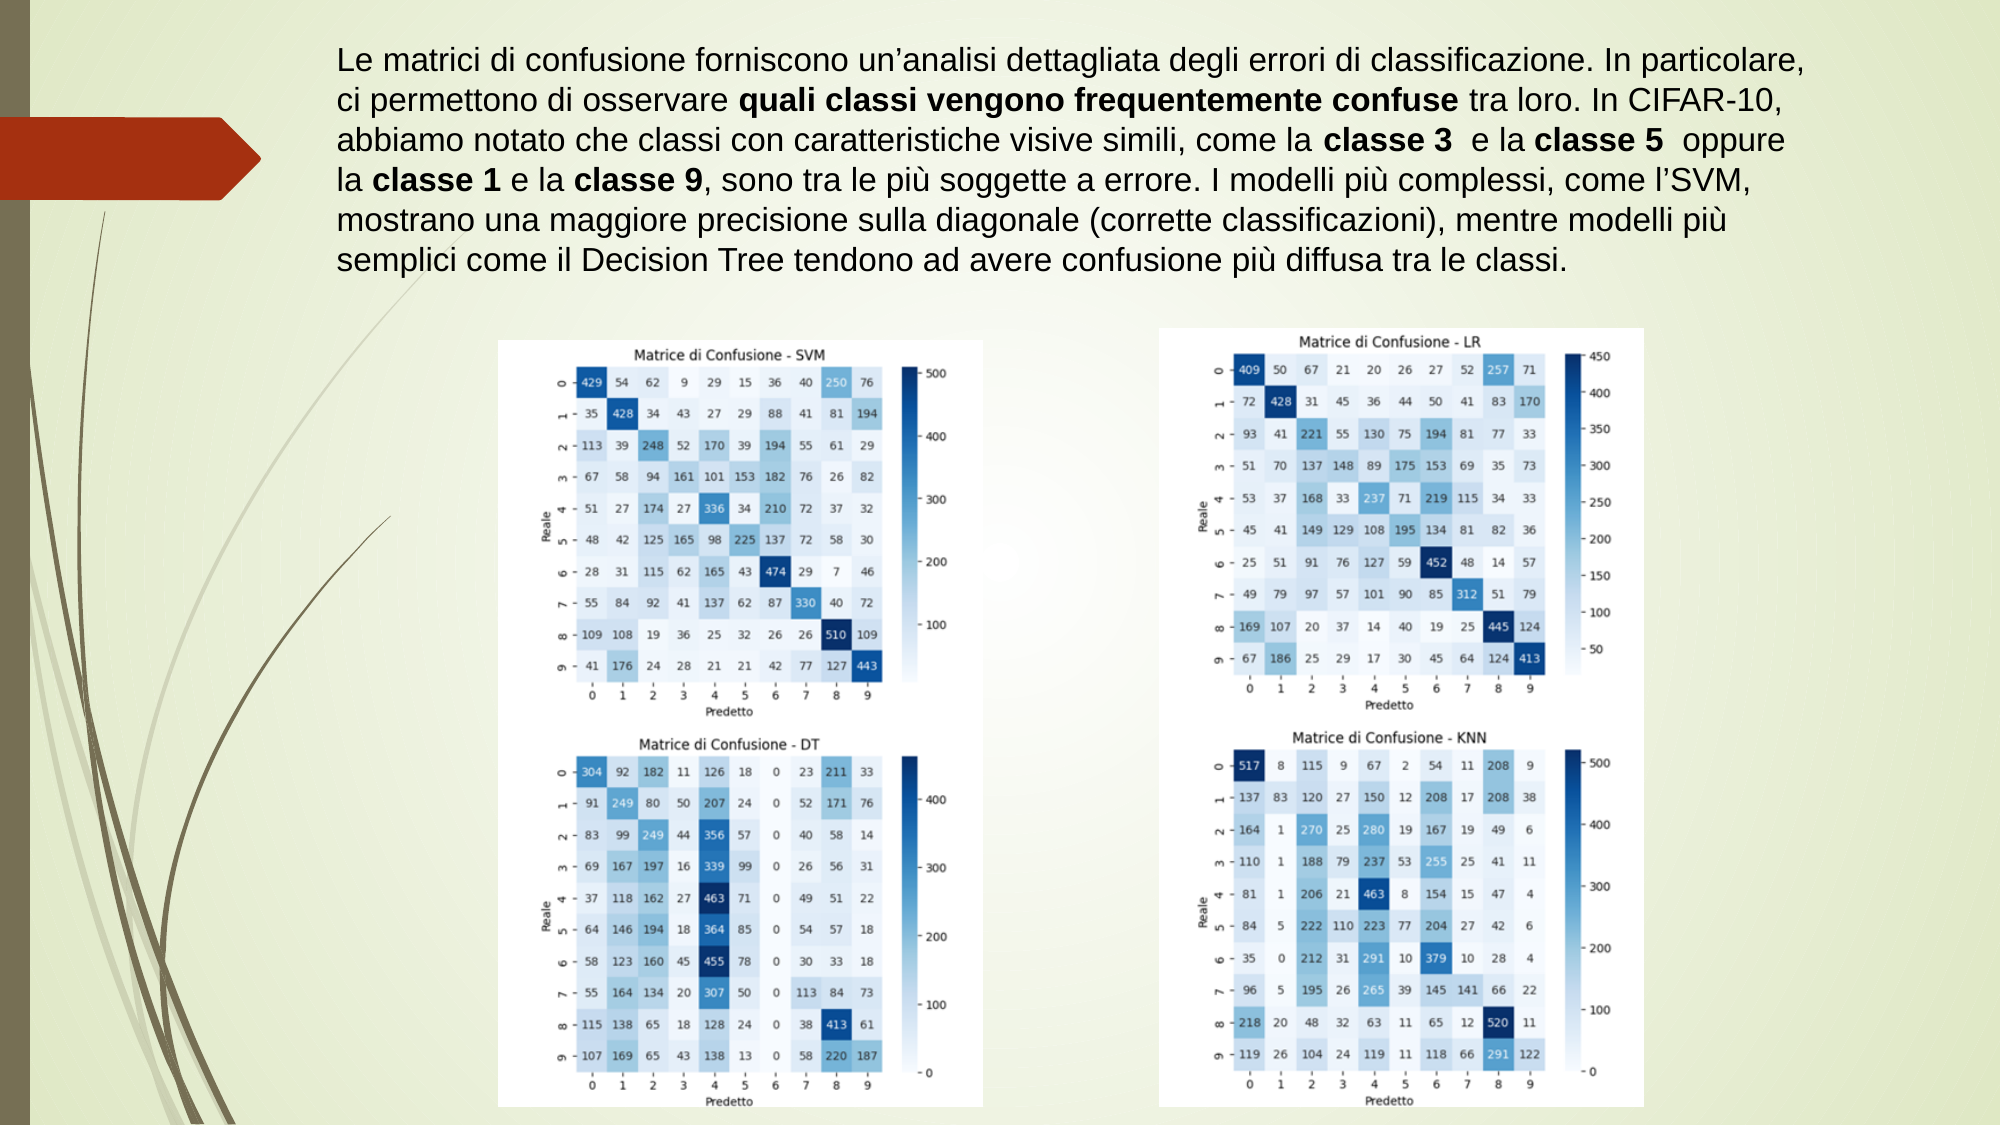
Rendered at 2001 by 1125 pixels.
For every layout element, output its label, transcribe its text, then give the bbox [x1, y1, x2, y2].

picture [1159, 328, 1644, 1107]
picture [498, 340, 983, 1107]
text_box Le matrici di confusione forniscono un’analisi dettagliata degli errori di classificazione. In particolare, ci permettono di osservare quali classi vengono frequentemente confuse tra loro. In CIFAR-10, abbiamo notato che classi con caratteristiche visive simili, come la classe 3 e la classe 5 oppure la classe 1 e la classe 9, sono tra le più soggette a errore. I modelli più complessi, come l’SVM, mostrano una maggiore precisione sulla diagonale (corrette classificazioni), mentre modelli più semplici come il Decision Tree tendono ad avere confusione più diffusa tra le classi. [321, 30, 1825, 289]
